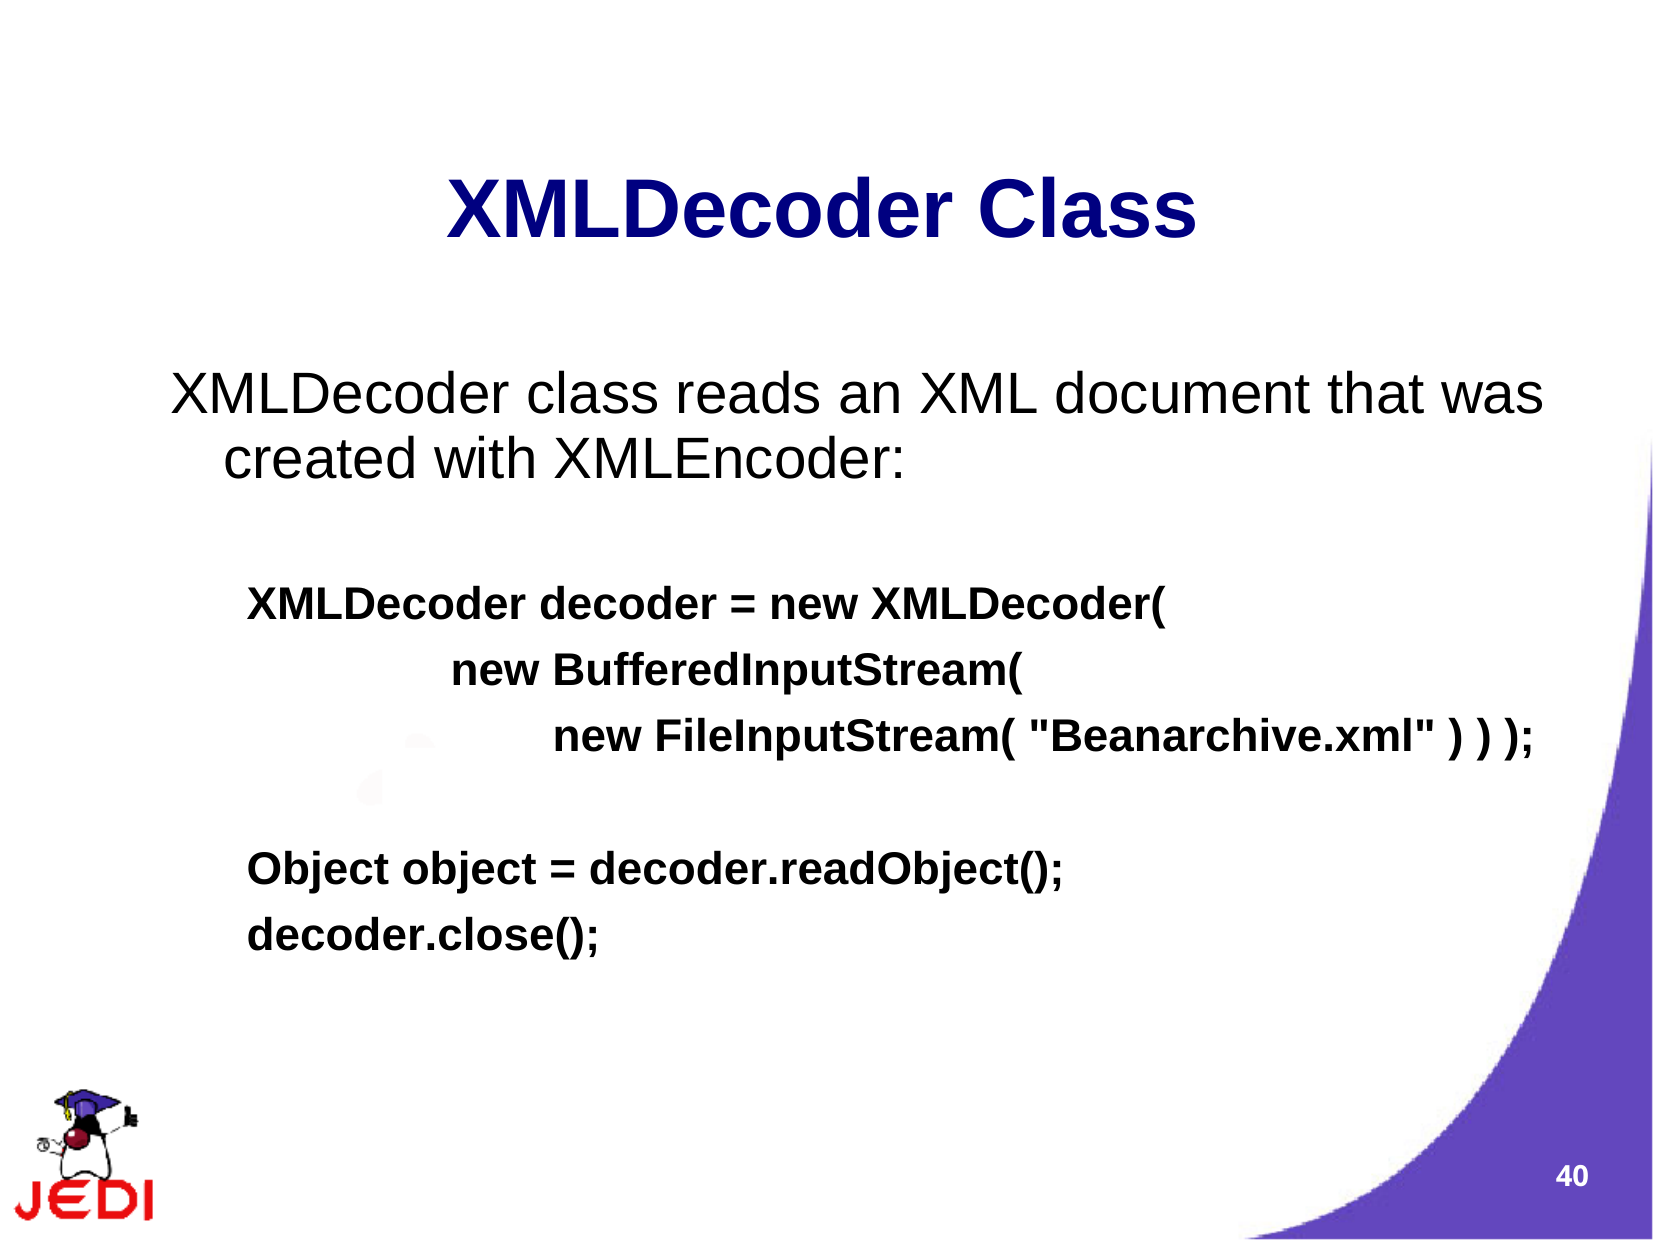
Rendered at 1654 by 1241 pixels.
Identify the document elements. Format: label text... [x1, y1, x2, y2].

list XMLDecoder class reads an XML document that was created with XMLEncoder: XMLDecoder decoder = new XMLDecoder( new BufferedInputStream( new FileInputStream( "Beanarchive.xml" ) ) ); Object object = decoder.readObject(); decoder.close(); [152, 360, 1654, 1142]
picture [0, 0, 1654, 1241]
title XMLDecoder Class [116, 105, 1529, 313]
